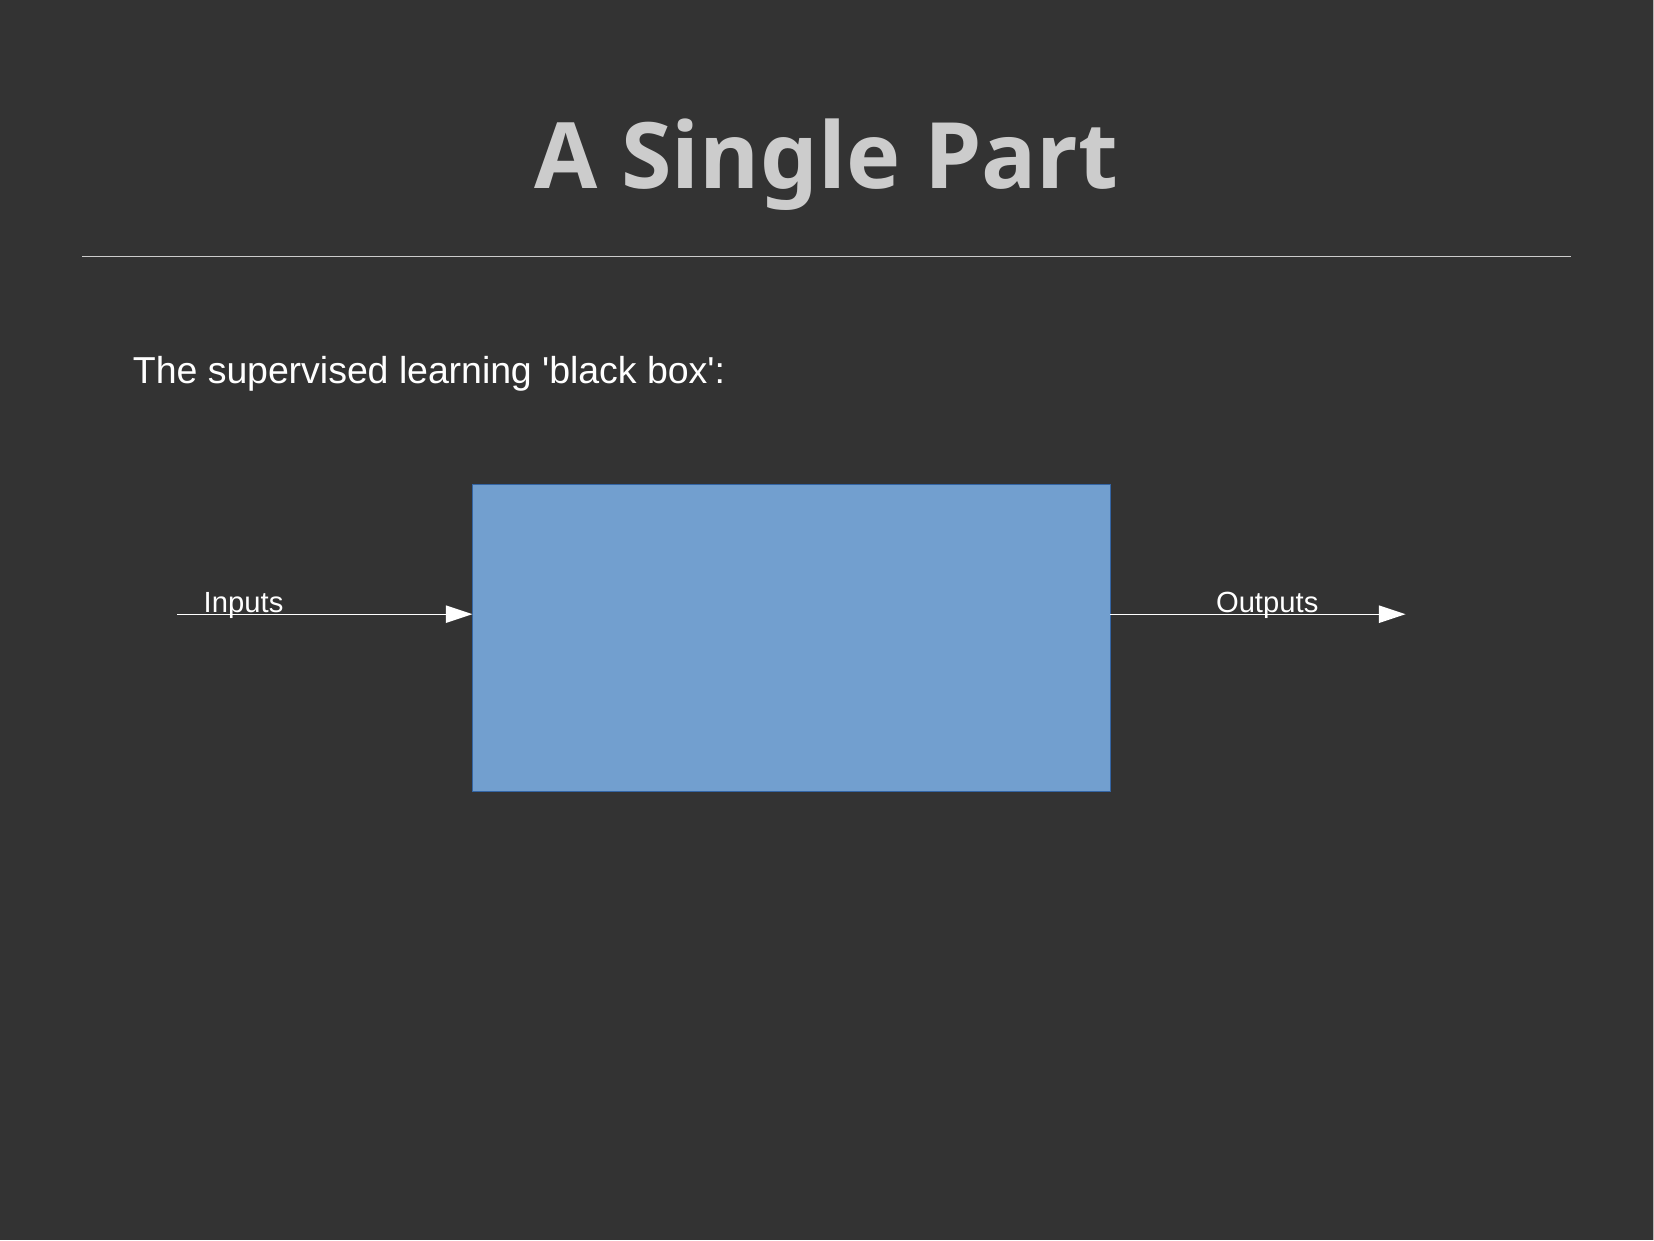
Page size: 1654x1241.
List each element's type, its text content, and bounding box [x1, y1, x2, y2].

text_box [472, 484, 1111, 792]
text_box Outputs [1201, 578, 1334, 627]
text_box The supervised learning 'black box': [118, 342, 741, 400]
title A Single Part [82, 49, 1571, 257]
text_box Inputs [188, 578, 299, 627]
